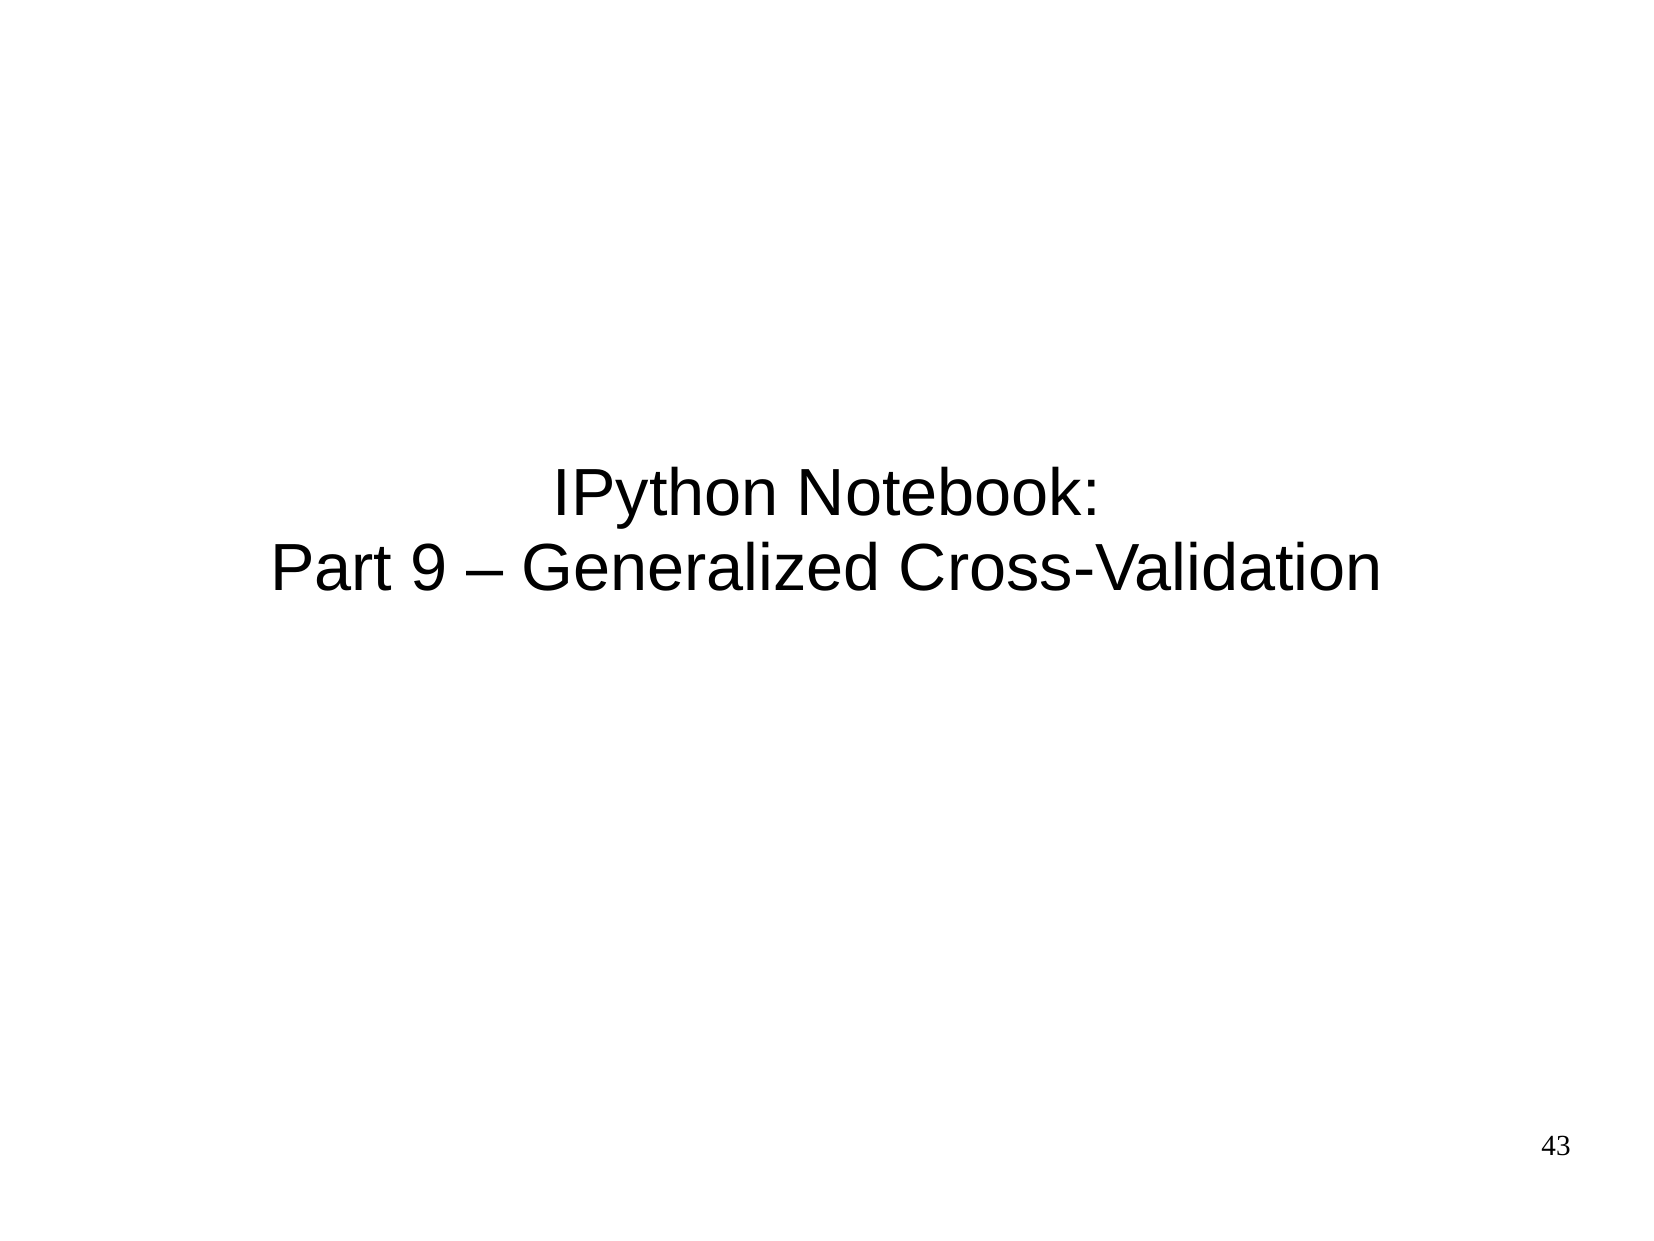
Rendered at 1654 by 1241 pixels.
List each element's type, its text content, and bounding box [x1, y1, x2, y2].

subtitle IPython Notebook: Part 9 – Generalized Cross-Validation [82, 49, 1571, 1010]
